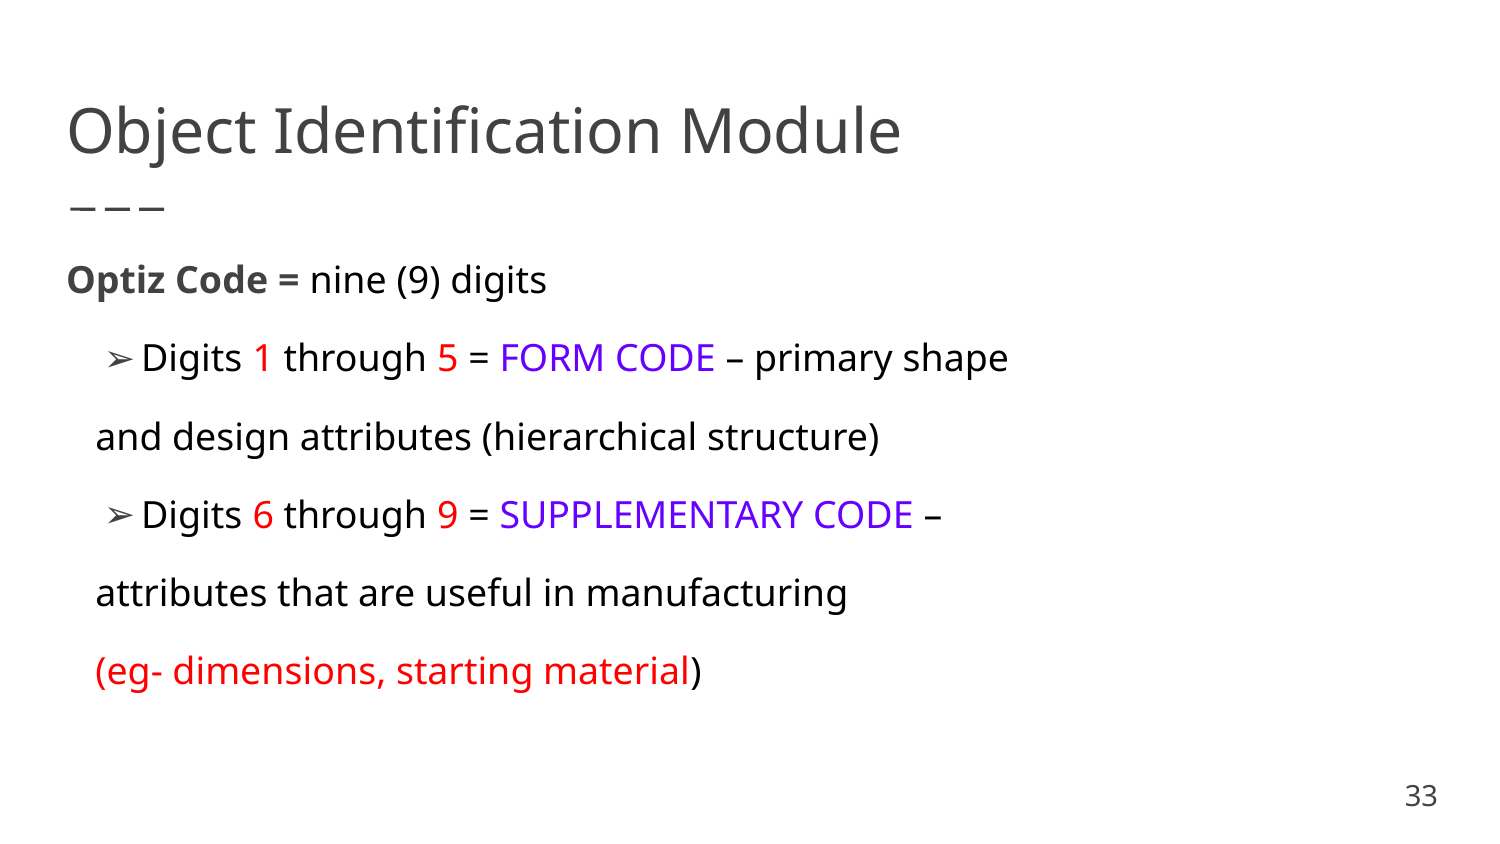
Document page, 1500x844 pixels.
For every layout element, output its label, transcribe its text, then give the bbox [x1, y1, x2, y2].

list Optiz Code = nine (9) digits Digits 1 through 5 = FORM CODE – primary shape and design attributes (hierarchical structure) Digits 6 through 9 = SUPPLEMENTARY CODE – attributes that are useful in manufacturing (eg- dimensions, starting material) [51, 240, 1449, 750]
slide_number <number> [1389, 764, 1480, 830]
title Object Identification Module [51, 61, 1449, 182]
